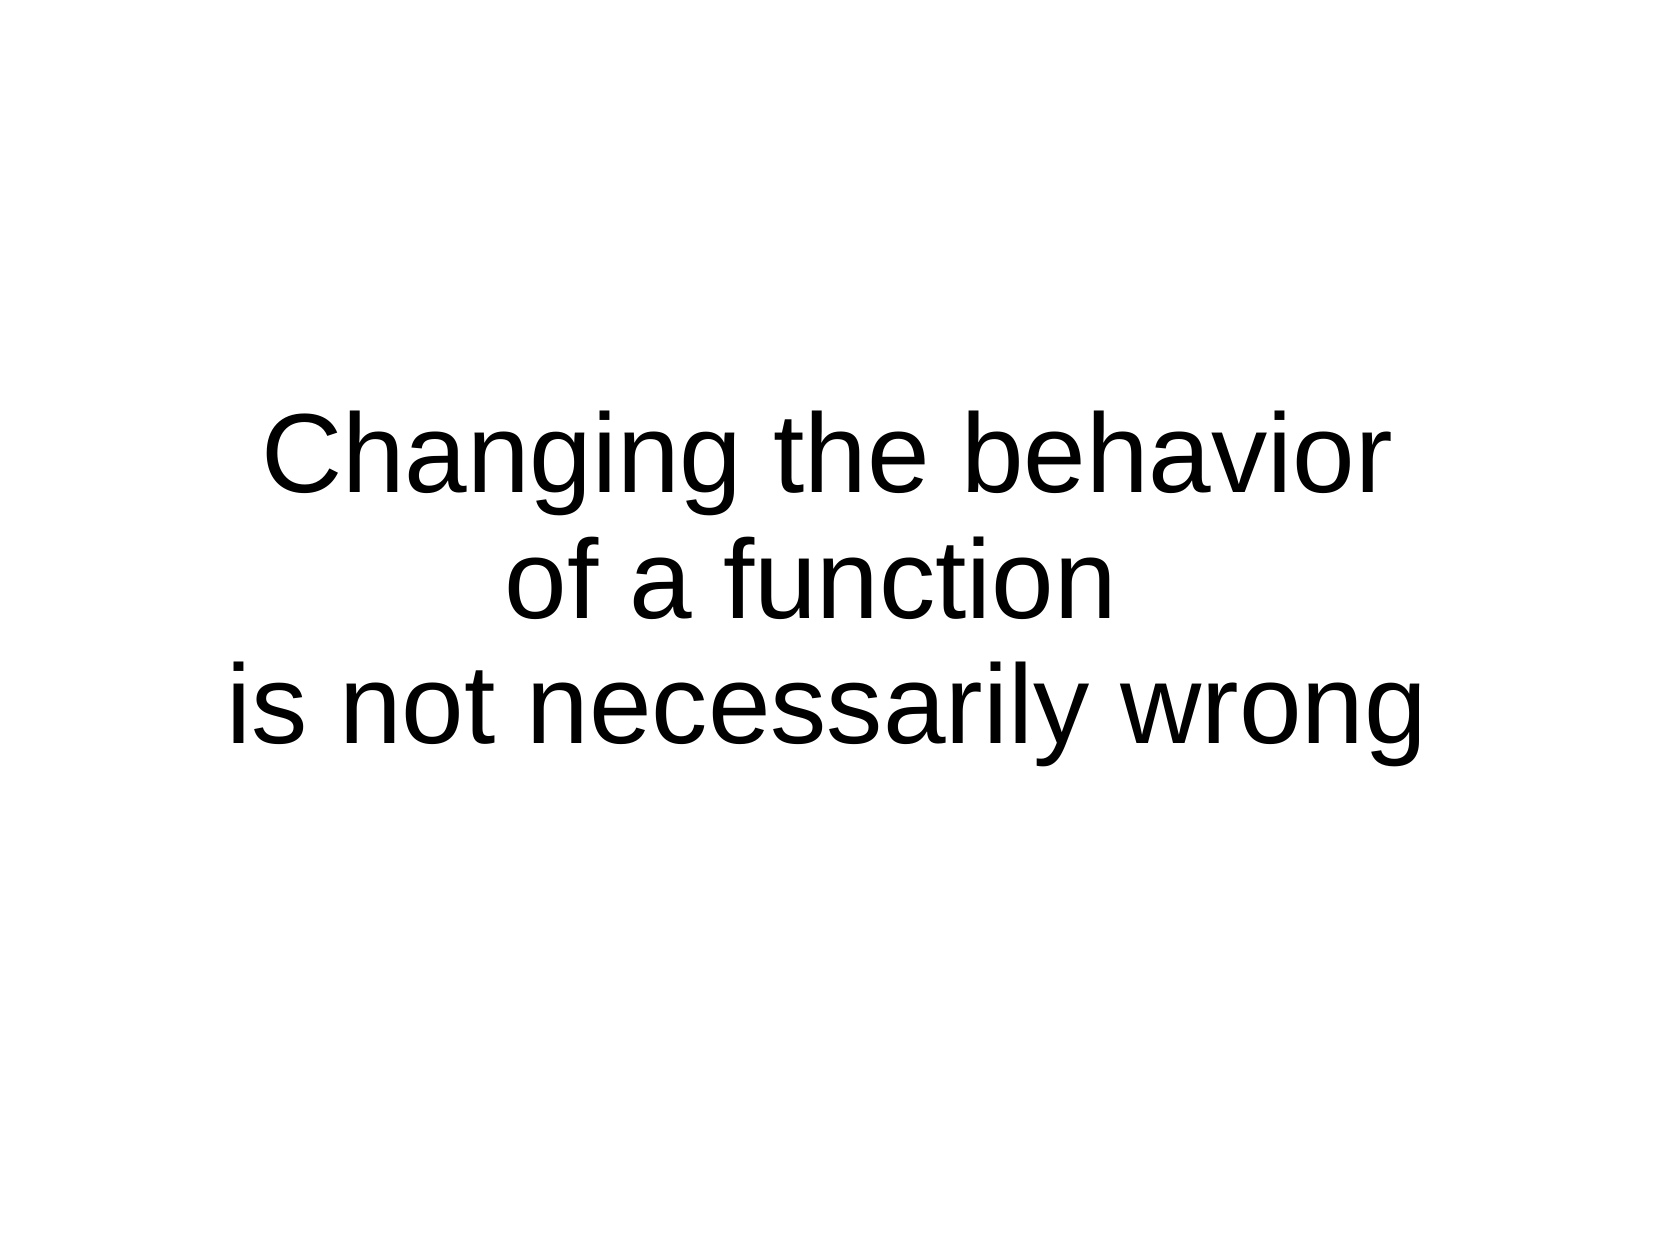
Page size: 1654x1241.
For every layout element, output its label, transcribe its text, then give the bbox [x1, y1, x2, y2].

subtitle Changing the behavior of a function is not necessarily wrong [82, 49, 1571, 1109]
